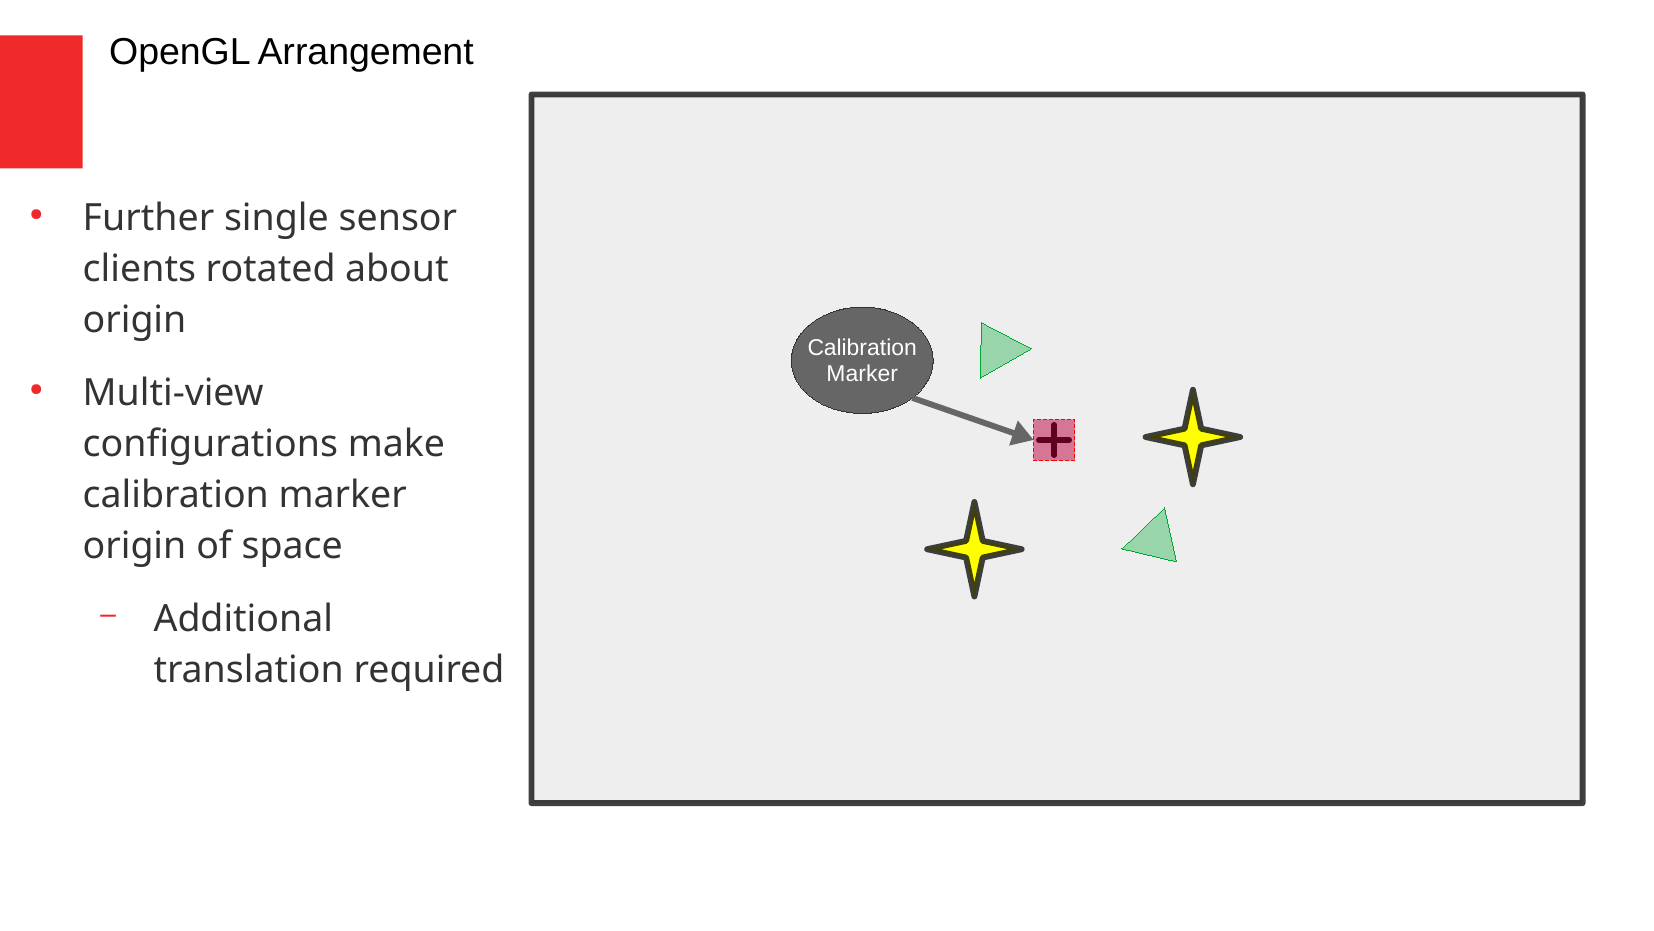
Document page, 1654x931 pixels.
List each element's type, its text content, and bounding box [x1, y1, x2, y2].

text_box OpenGL Arrangement [94, 23, 508, 95]
list Further single sensor clients rotated about origin Multi-view configurations make calibration marker origin of space Additional translation required [11, 190, 508, 863]
text_box Calibration Marker [791, 307, 934, 414]
text_box [531, 94, 1583, 804]
